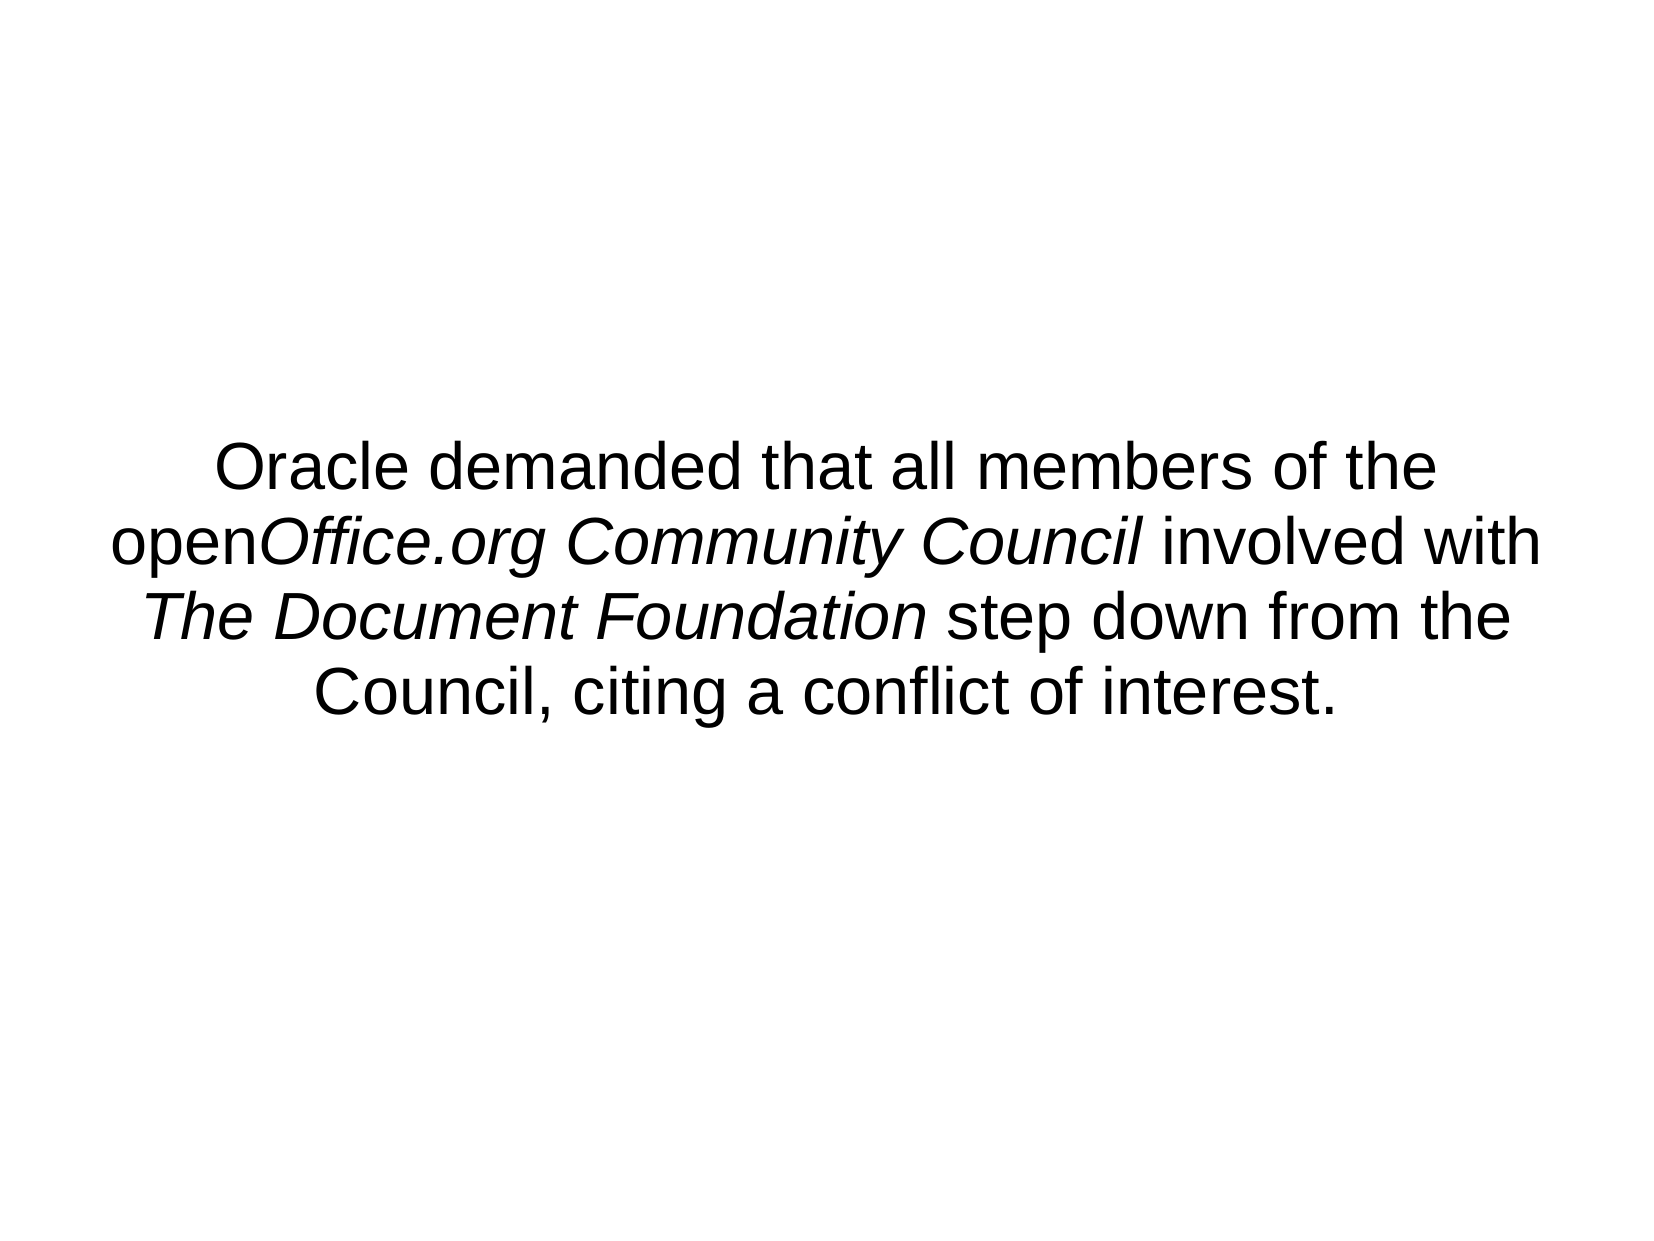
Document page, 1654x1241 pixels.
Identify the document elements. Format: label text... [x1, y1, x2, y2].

subtitle Oracle demanded that all members of the openOffice.org Community Council involved with The Document Foundation step down from the Council, citing a conflict of interest. [82, 49, 1571, 1109]
